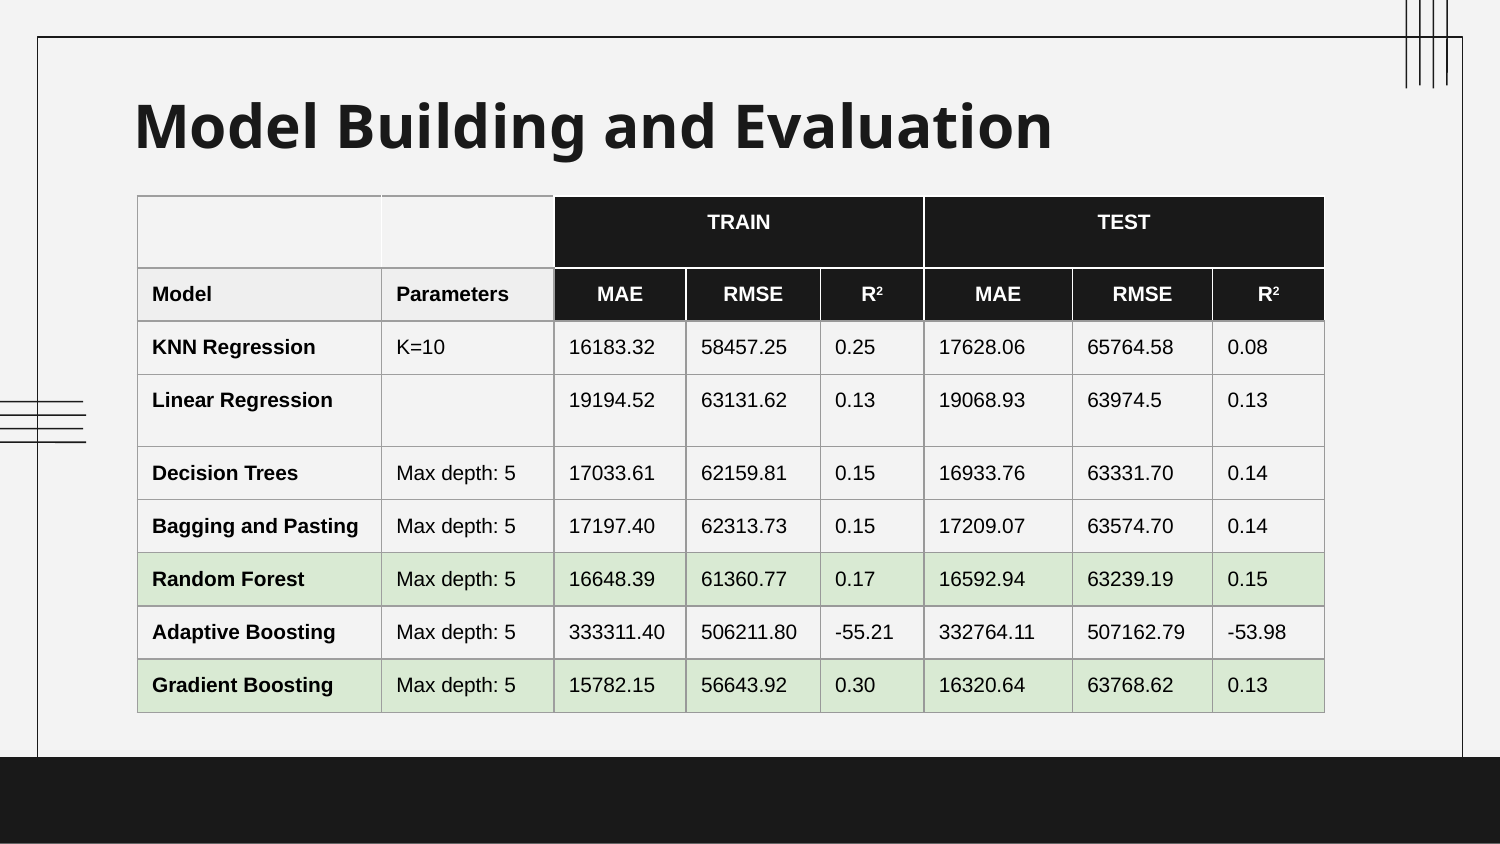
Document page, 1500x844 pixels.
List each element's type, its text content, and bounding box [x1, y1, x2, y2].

table_cell 16183.32 [555, 322, 685, 374]
table_cell Parameters [382, 269, 553, 320]
table_cell 0.14 [1213, 500, 1324, 552]
table_cell Adaptive Boosting [138, 607, 381, 658]
table_cell Bagging and Pasting [138, 500, 381, 552]
table_cell 0.13 [821, 375, 923, 446]
table_cell 65764.58 [1073, 322, 1212, 374]
table_cell 16933.76 [925, 447, 1072, 499]
table_cell Max depth: 5 [382, 553, 553, 605]
table_cell 61360.77 [687, 553, 820, 605]
table_cell 16320.64 [925, 660, 1072, 712]
table_cell -55.21 [821, 607, 923, 658]
table_cell 63239.19 [1073, 553, 1212, 605]
table_cell 17209.07 [925, 500, 1072, 552]
table_cell 62313.73 [687, 500, 820, 552]
table_cell 0.25 [821, 322, 923, 374]
table_cell 63574.70 [1073, 500, 1212, 552]
table_cell RMSE [1073, 269, 1212, 320]
table_cell 0.17 [821, 553, 923, 605]
table_cell 0.15 [821, 500, 923, 552]
table_cell 56643.92 [687, 660, 820, 712]
table_cell R2 [821, 269, 923, 320]
table_cell 19194.52 [555, 375, 685, 446]
table_cell Max depth: 5 [382, 607, 553, 658]
table_header [382, 197, 553, 267]
table_cell 507162.79 [1073, 607, 1212, 658]
table_cell Max depth: 5 [382, 500, 553, 552]
table_cell 62159.81 [687, 447, 820, 499]
table_cell 0.13 [1213, 660, 1324, 712]
table_cell K=10 [382, 322, 553, 374]
table_cell [382, 375, 553, 446]
title Model Building and Evaluation [118, 72, 1383, 167]
table_cell 17628.06 [925, 322, 1072, 374]
table_cell MAE [925, 269, 1072, 320]
table_cell 16648.39 [555, 553, 685, 605]
table_cell -53.98 [1213, 607, 1324, 658]
table_cell 332764.11 [925, 607, 1072, 658]
table_cell 0.08 [1213, 322, 1324, 374]
table_cell 63331.70 [1073, 447, 1212, 499]
table_cell 506211.80 [687, 607, 820, 658]
table_cell Gradient Boosting [138, 660, 381, 712]
table_cell 19068.93 [925, 375, 1072, 446]
table_cell 0.13 [1213, 375, 1324, 446]
table_cell 333311.40 [555, 607, 685, 658]
table_cell Random Forest [138, 553, 381, 605]
table_cell 0.15 [821, 447, 923, 499]
table_header [138, 197, 381, 267]
table_cell Model [138, 269, 381, 320]
table_cell Max depth: 5 [382, 660, 553, 712]
table_header TRAIN [555, 197, 923, 267]
table_cell 63768.62 [1073, 660, 1212, 712]
table_cell 0.30 [821, 660, 923, 712]
table_cell Max depth: 5 [382, 447, 553, 499]
table_cell 15782.15 [555, 660, 685, 712]
table_cell 58457.25 [687, 322, 820, 374]
table_header TEST [925, 197, 1324, 267]
table_cell Decision Trees [138, 447, 381, 499]
table_cell 0.14 [1213, 447, 1324, 499]
table_cell 17033.61 [555, 447, 685, 499]
table_cell 63974.5 [1073, 375, 1212, 446]
table_cell 0.15 [1213, 553, 1324, 605]
table_cell 17197.40 [555, 500, 685, 552]
table_cell KNN Regression [138, 322, 381, 374]
table_cell Linear Regression [138, 375, 381, 446]
table_cell 63131.62 [687, 375, 820, 446]
table_cell R2 [1213, 269, 1324, 320]
table_cell 16592.94 [925, 553, 1072, 605]
table_cell MAE [555, 269, 685, 320]
table_cell RMSE [687, 269, 820, 320]
